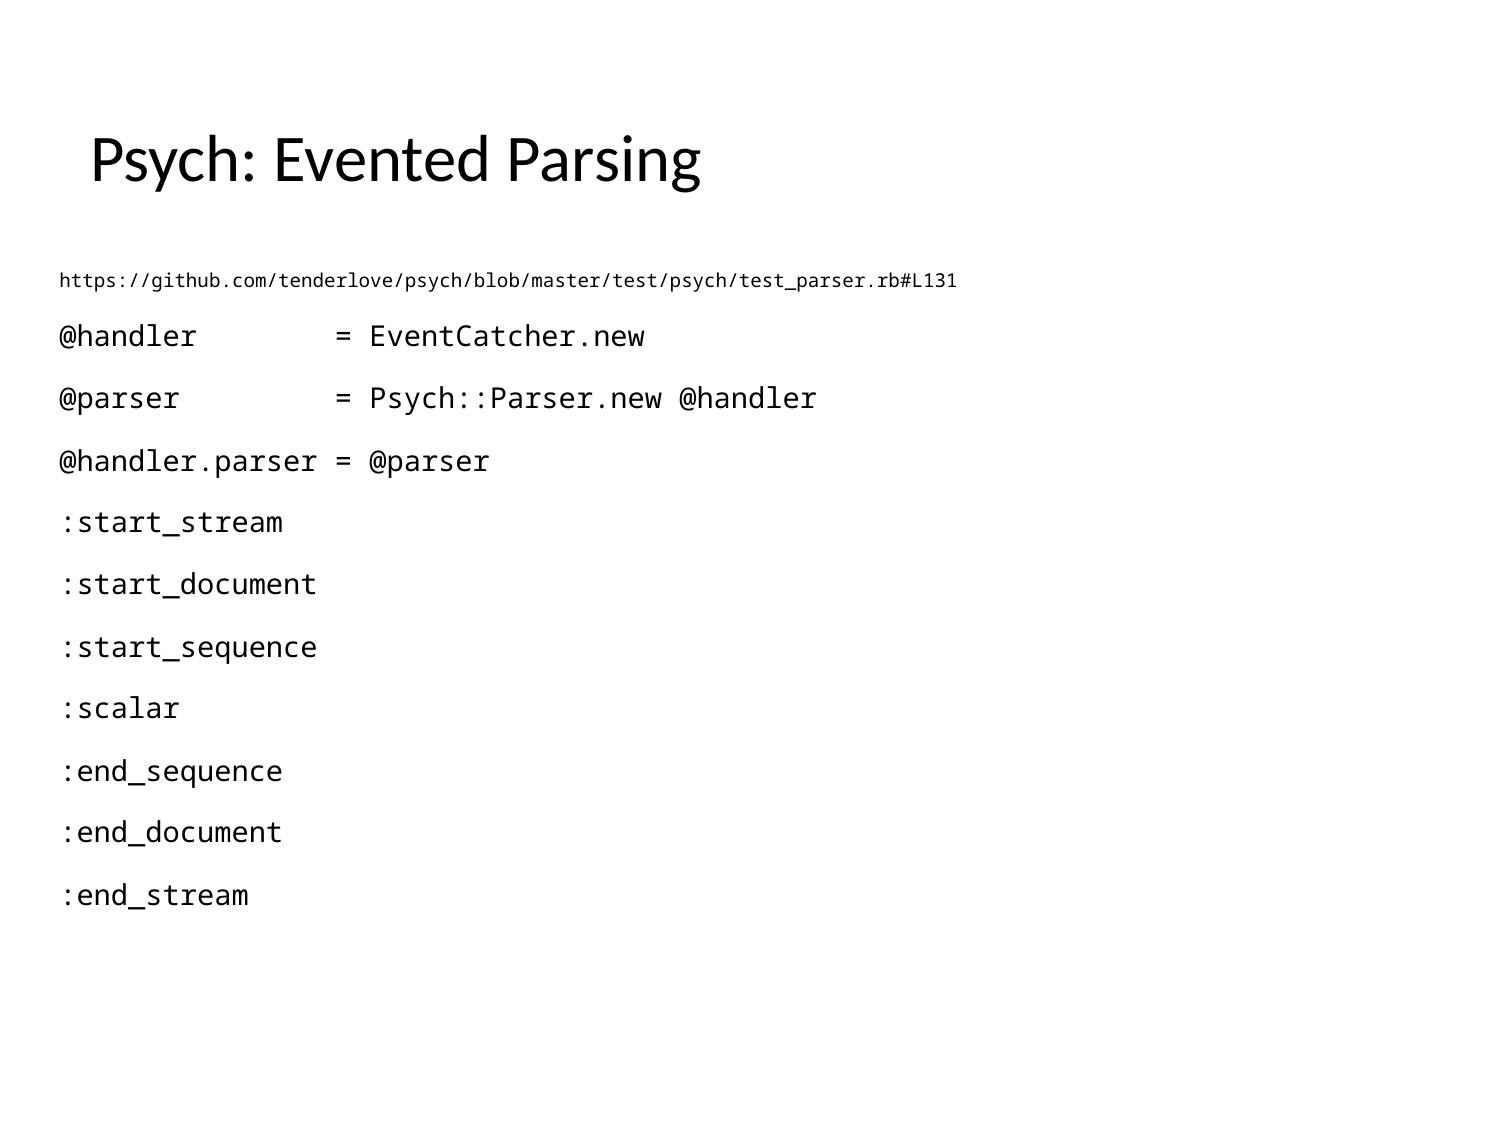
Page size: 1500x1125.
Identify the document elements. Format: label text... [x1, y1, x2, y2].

list https://github.com/tenderlove/psych/blob/master/test/psych/test_parser.rb#L131 @handler = EventCatcher.new @parser = Psych::Parser.new @handler @handler.parser = @parser :start_stream :start_document :start_sequence :scalar :end_sequence :end_document :end_stream [59, 267, 1440, 920]
title Psych: Evented Parsing [90, 43, 1365, 267]
